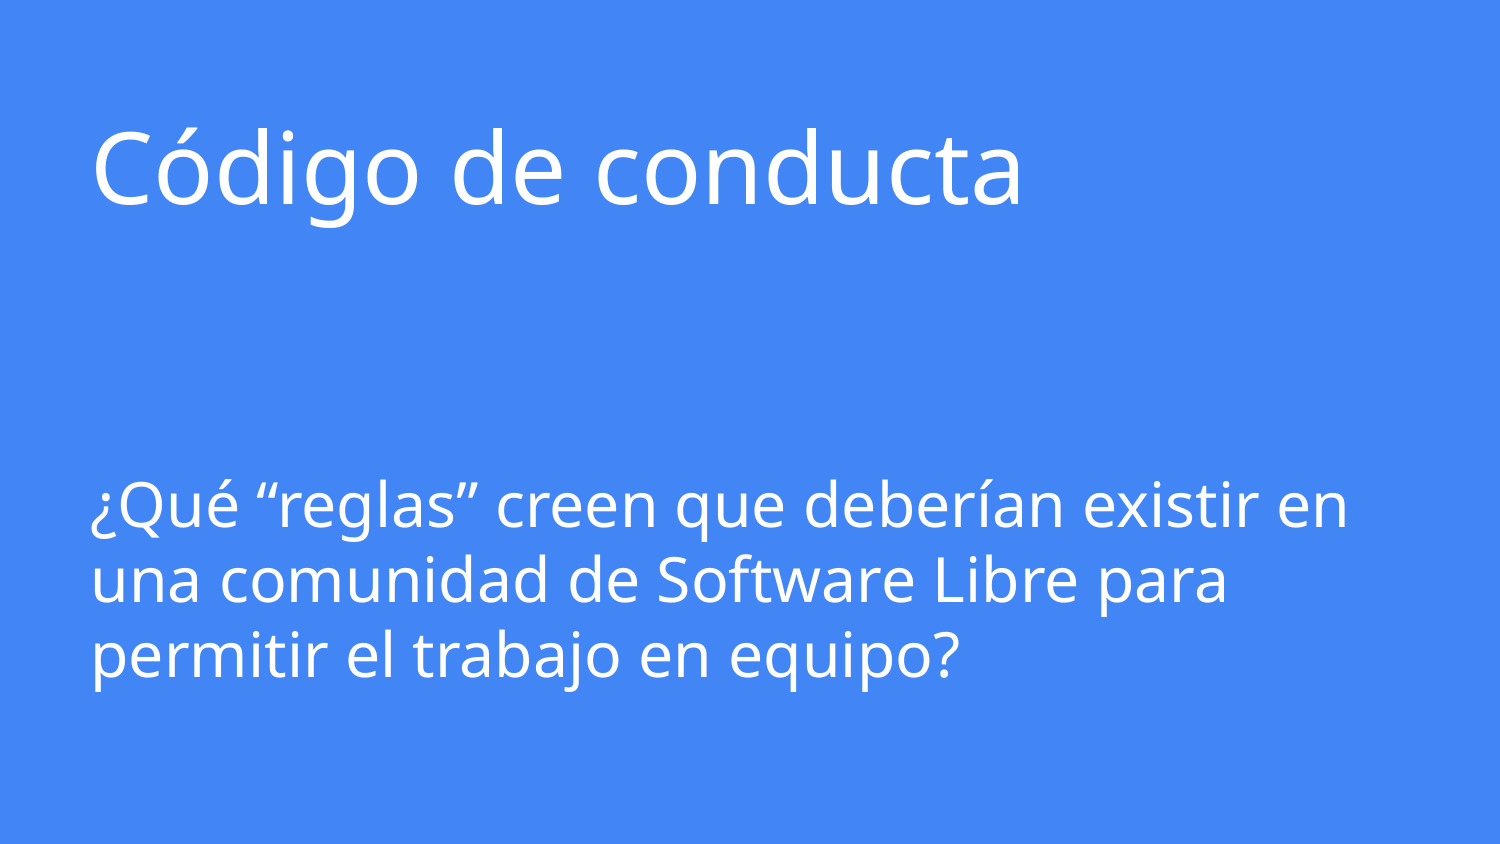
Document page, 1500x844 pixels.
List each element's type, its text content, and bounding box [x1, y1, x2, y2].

title Código de conducta ¿Qué “reglas” creen que deberían existir en una comunidad de Software Libre para permitir el trabajo en equipo? [75, 37, 1425, 833]
